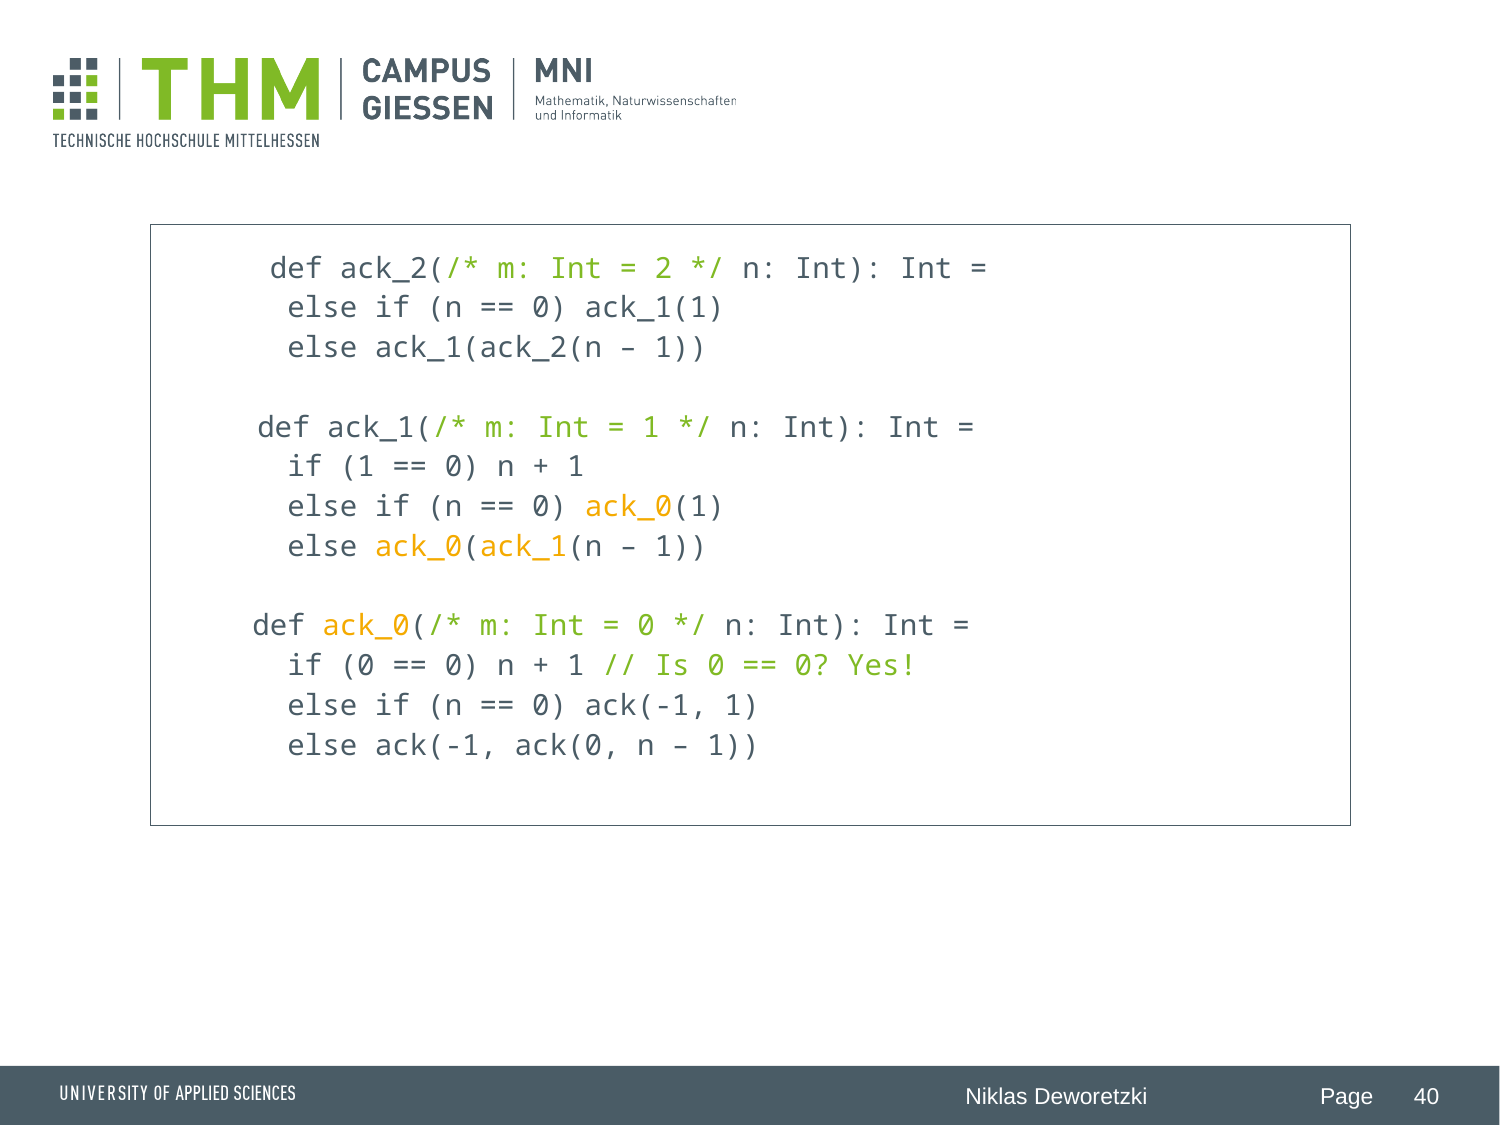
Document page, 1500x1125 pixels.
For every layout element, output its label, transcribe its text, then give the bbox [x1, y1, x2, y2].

picture [59, 1082, 296, 1104]
picture [53, 58, 736, 147]
text_box def ack_2(/* m: Int = 2 */ n: Int): Int = else if (n == 0) ack_1(1) else ack_1(ack_2(n – 1)) def ack_1(/* m: Int = 1 */ n: Int): Int = if (1 == 0) n + 1 else if (n == 0) ack_0(1) else ack_0(ack_1(n – 1)) def ack_0(/* m: Int = 0 */ n: Int): Int = if (0 == 0) n + 1 // Is 0 == 0? Yes! else if (n == 0) ack(-1, 1) else ack(-1, ack(0, n – 1)) [150, 224, 1351, 826]
slide_number <number> [1376, 1073, 1455, 1118]
